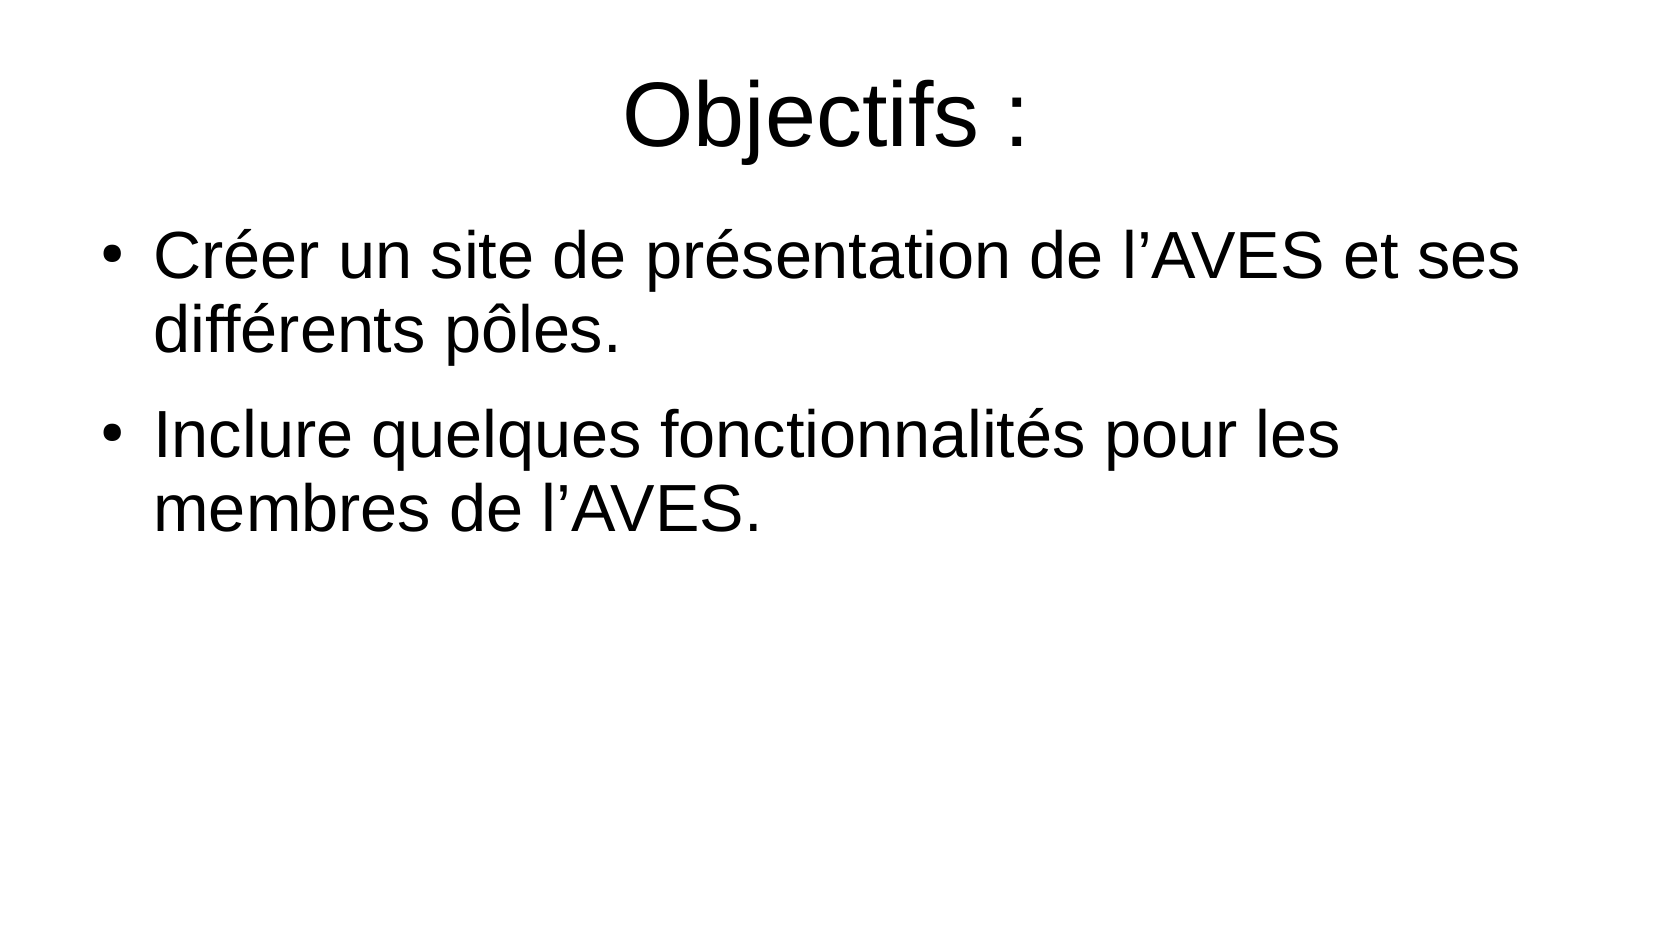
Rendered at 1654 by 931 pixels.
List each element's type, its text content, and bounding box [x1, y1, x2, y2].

title Objectifs : [82, 37, 1571, 193]
list Créer un site de présentation de l’AVES et ses différents pôles. Inclure quelques fonctionnalités pour les membres de l’AVES. [82, 217, 1571, 758]
